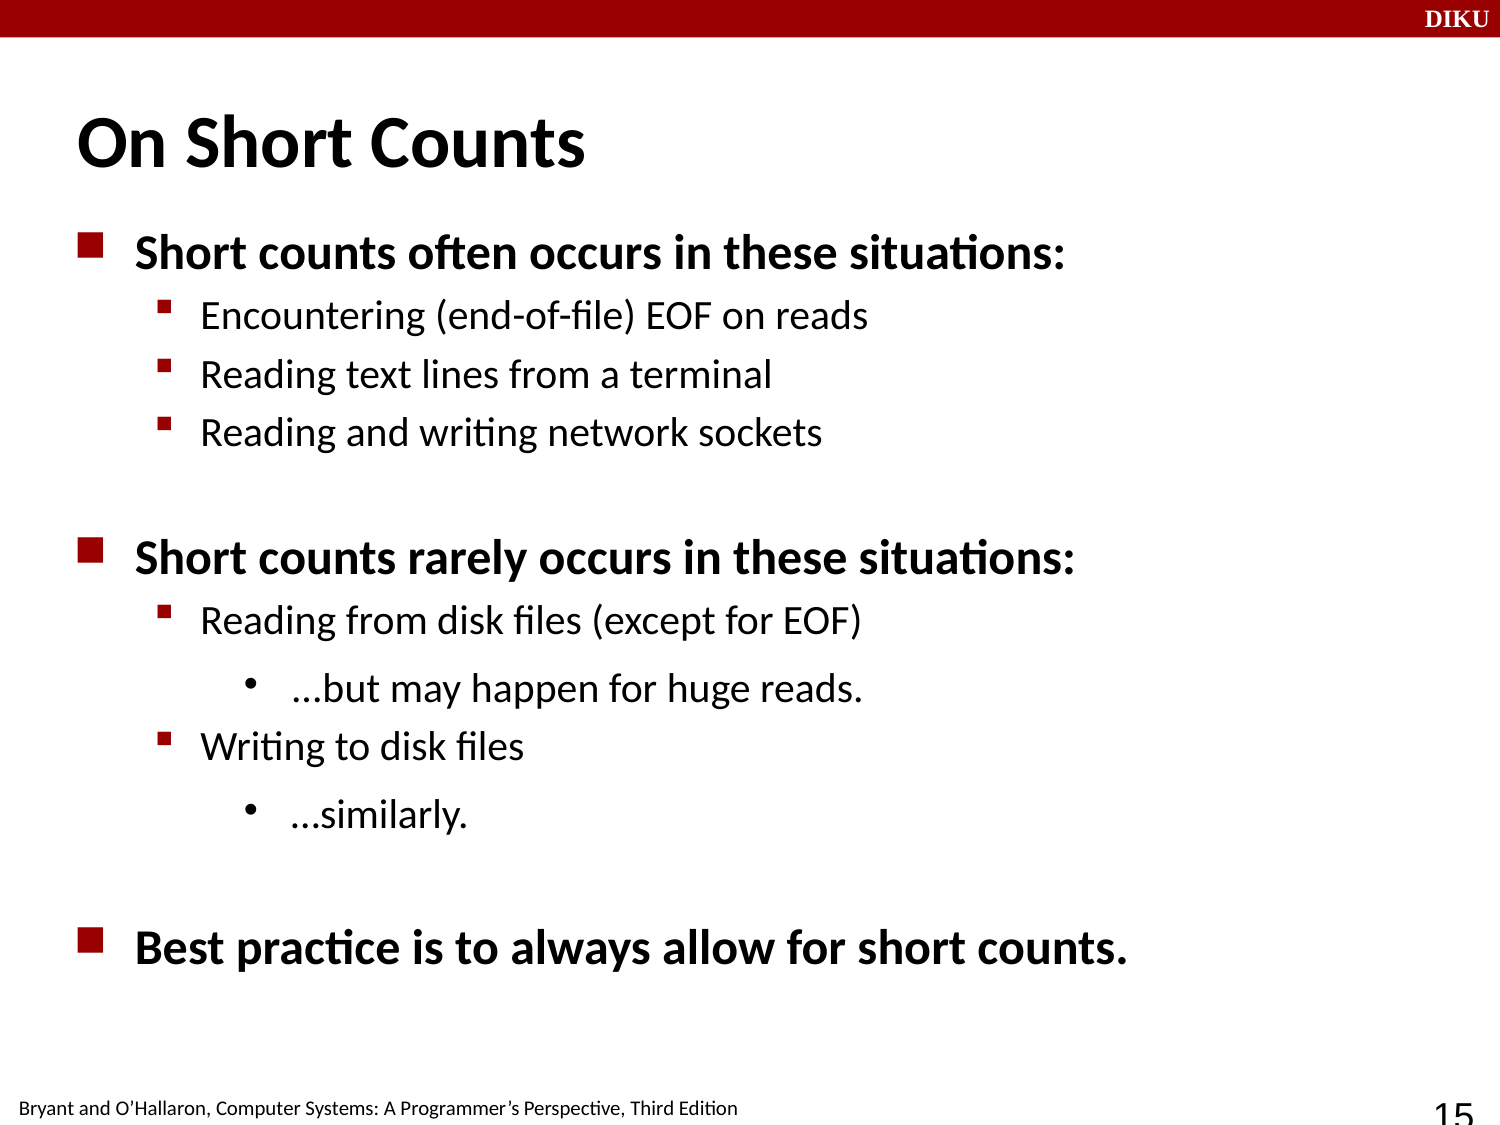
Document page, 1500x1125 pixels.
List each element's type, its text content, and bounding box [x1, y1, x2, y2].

text_box Short counts often occurs in these situations: Encountering (end-of-file) EOF on reads Reading text lines from a terminal Reading and writing network sockets Short counts rarely occurs in these situations: Reading from disk files (except for EOF) ...but may happen for huge reads. Writing to disk files …similarly. Best practice is to always allow for short counts. [63, 212, 1359, 1028]
text_box On Short Counts [62, 74, 1308, 200]
